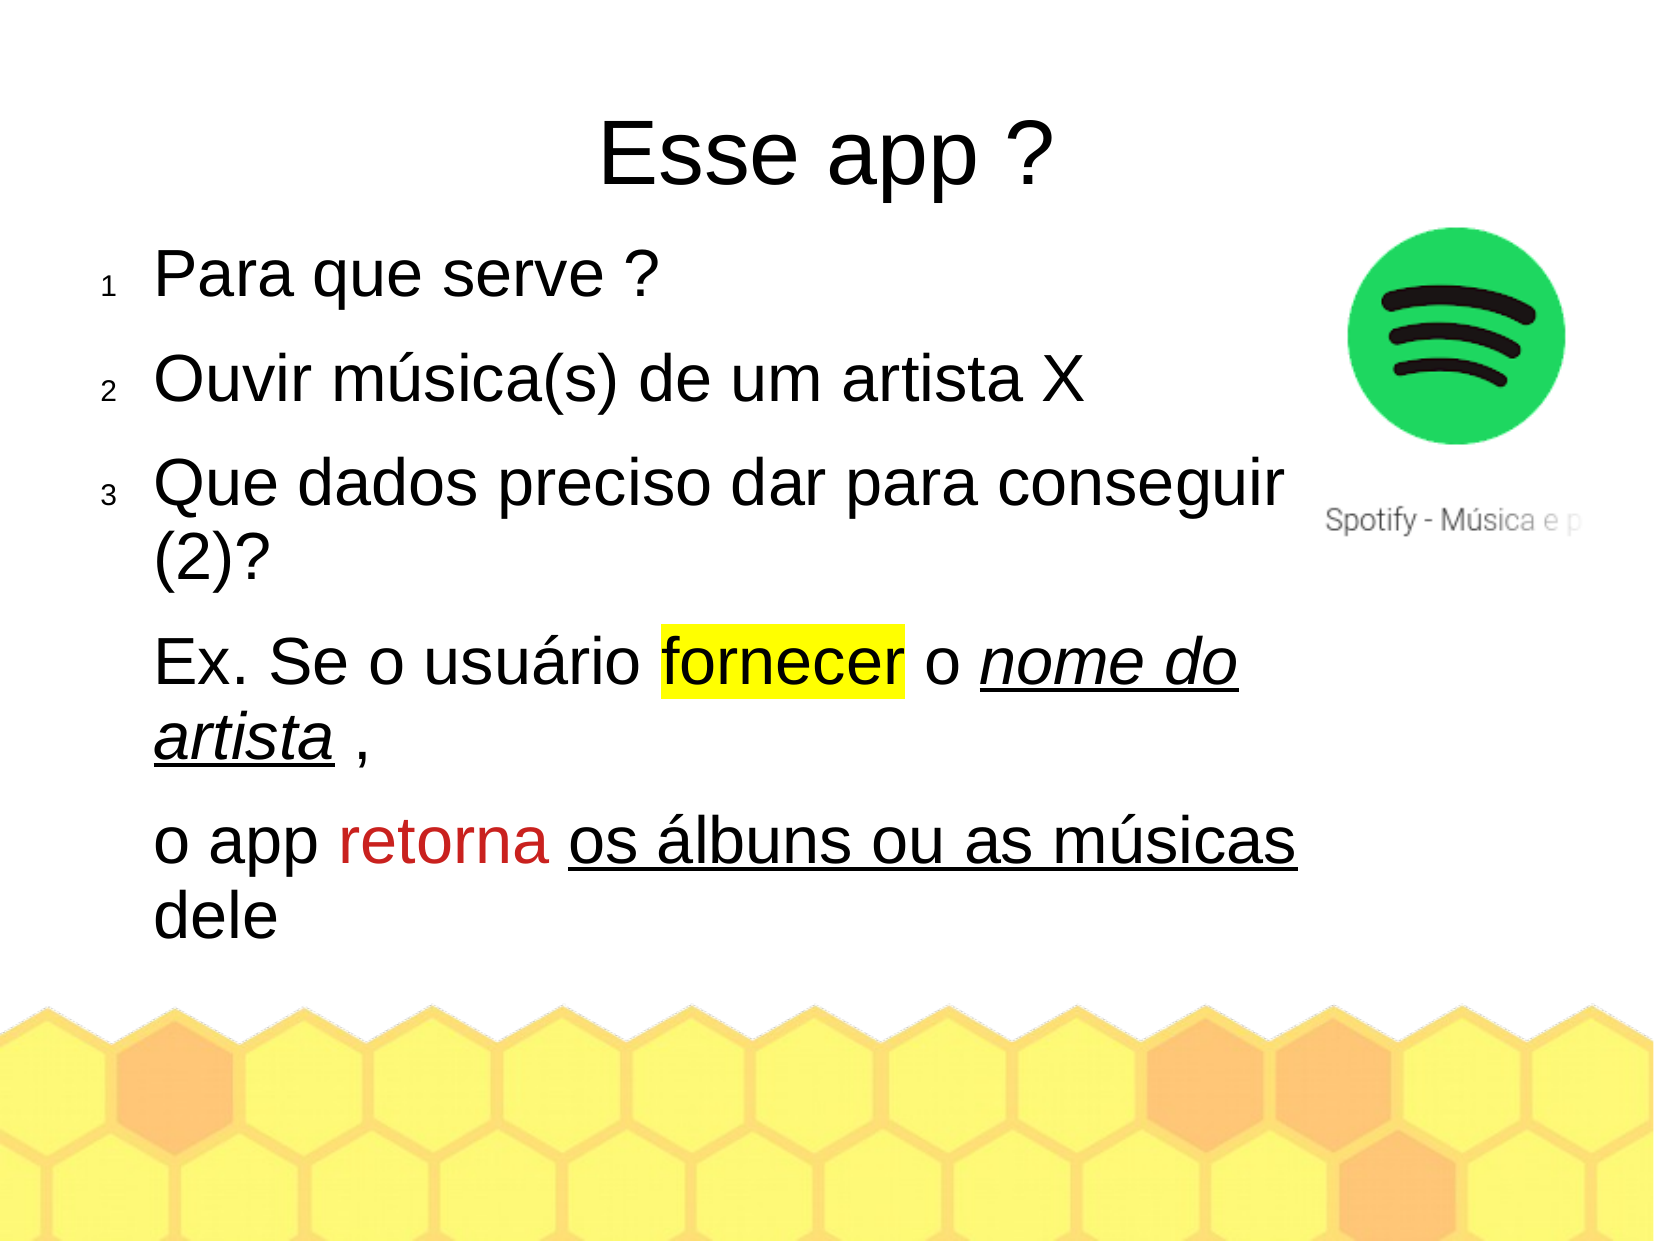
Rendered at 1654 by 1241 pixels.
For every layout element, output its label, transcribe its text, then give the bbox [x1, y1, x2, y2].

title Esse app ? [82, 49, 1571, 236]
list Para que serve ? Ouvir música(s) de um artista X Que dados preciso dar para conseguir (2)? Ex. Se o usuário fornecer o nome do artista , o app retorna os álbuns ou as músicas dele [82, 236, 1382, 1009]
picture [0, 1001, 1654, 1241]
picture [1322, 200, 1590, 544]
